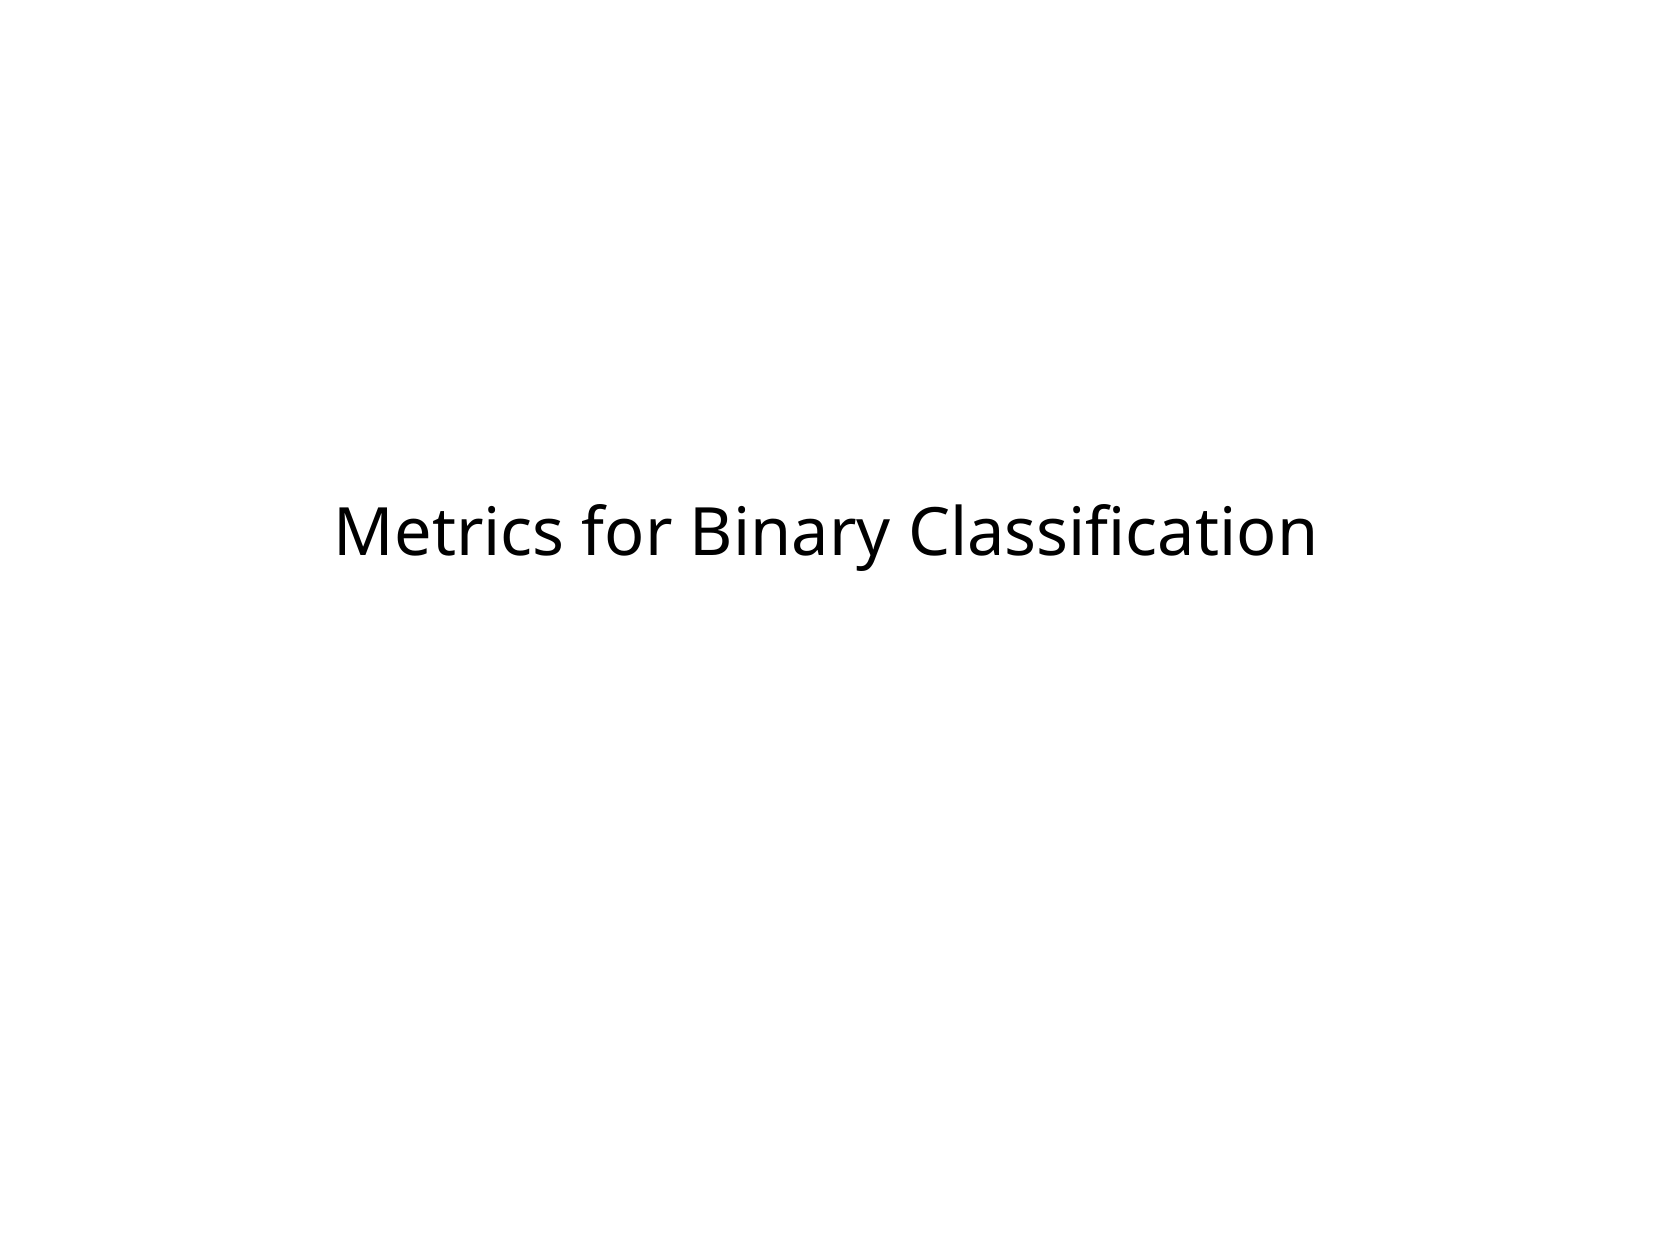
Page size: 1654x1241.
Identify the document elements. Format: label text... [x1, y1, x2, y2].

subtitle Metrics for Binary Classification [82, 49, 1571, 1010]
